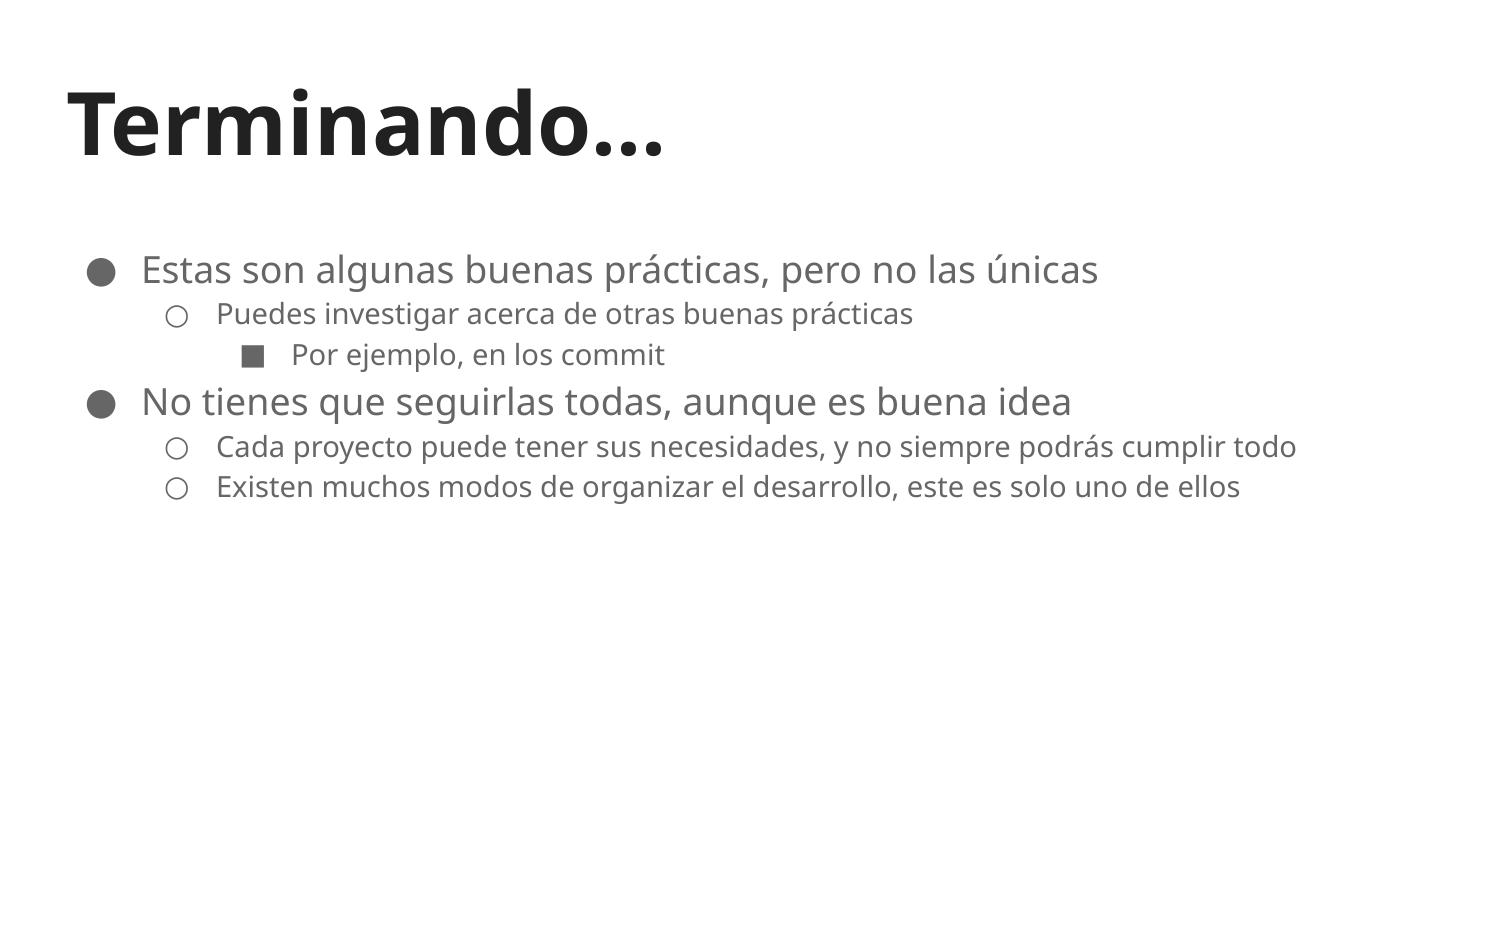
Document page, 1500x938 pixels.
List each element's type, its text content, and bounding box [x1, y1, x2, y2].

title Terminando... [51, 53, 1449, 200]
list Estas son algunas buenas prácticas, pero no las únicas Puedes investigar acerca de otras buenas prácticas Por ejemplo, en los commit No tienes que seguirlas todas, aunque es buena idea Cada proyecto puede tener sus necesidades, y no siempre podrás cumplir todo Existen muchos modos de organizar el desarrollo, este es solo uno de ellos [51, 223, 1449, 833]
